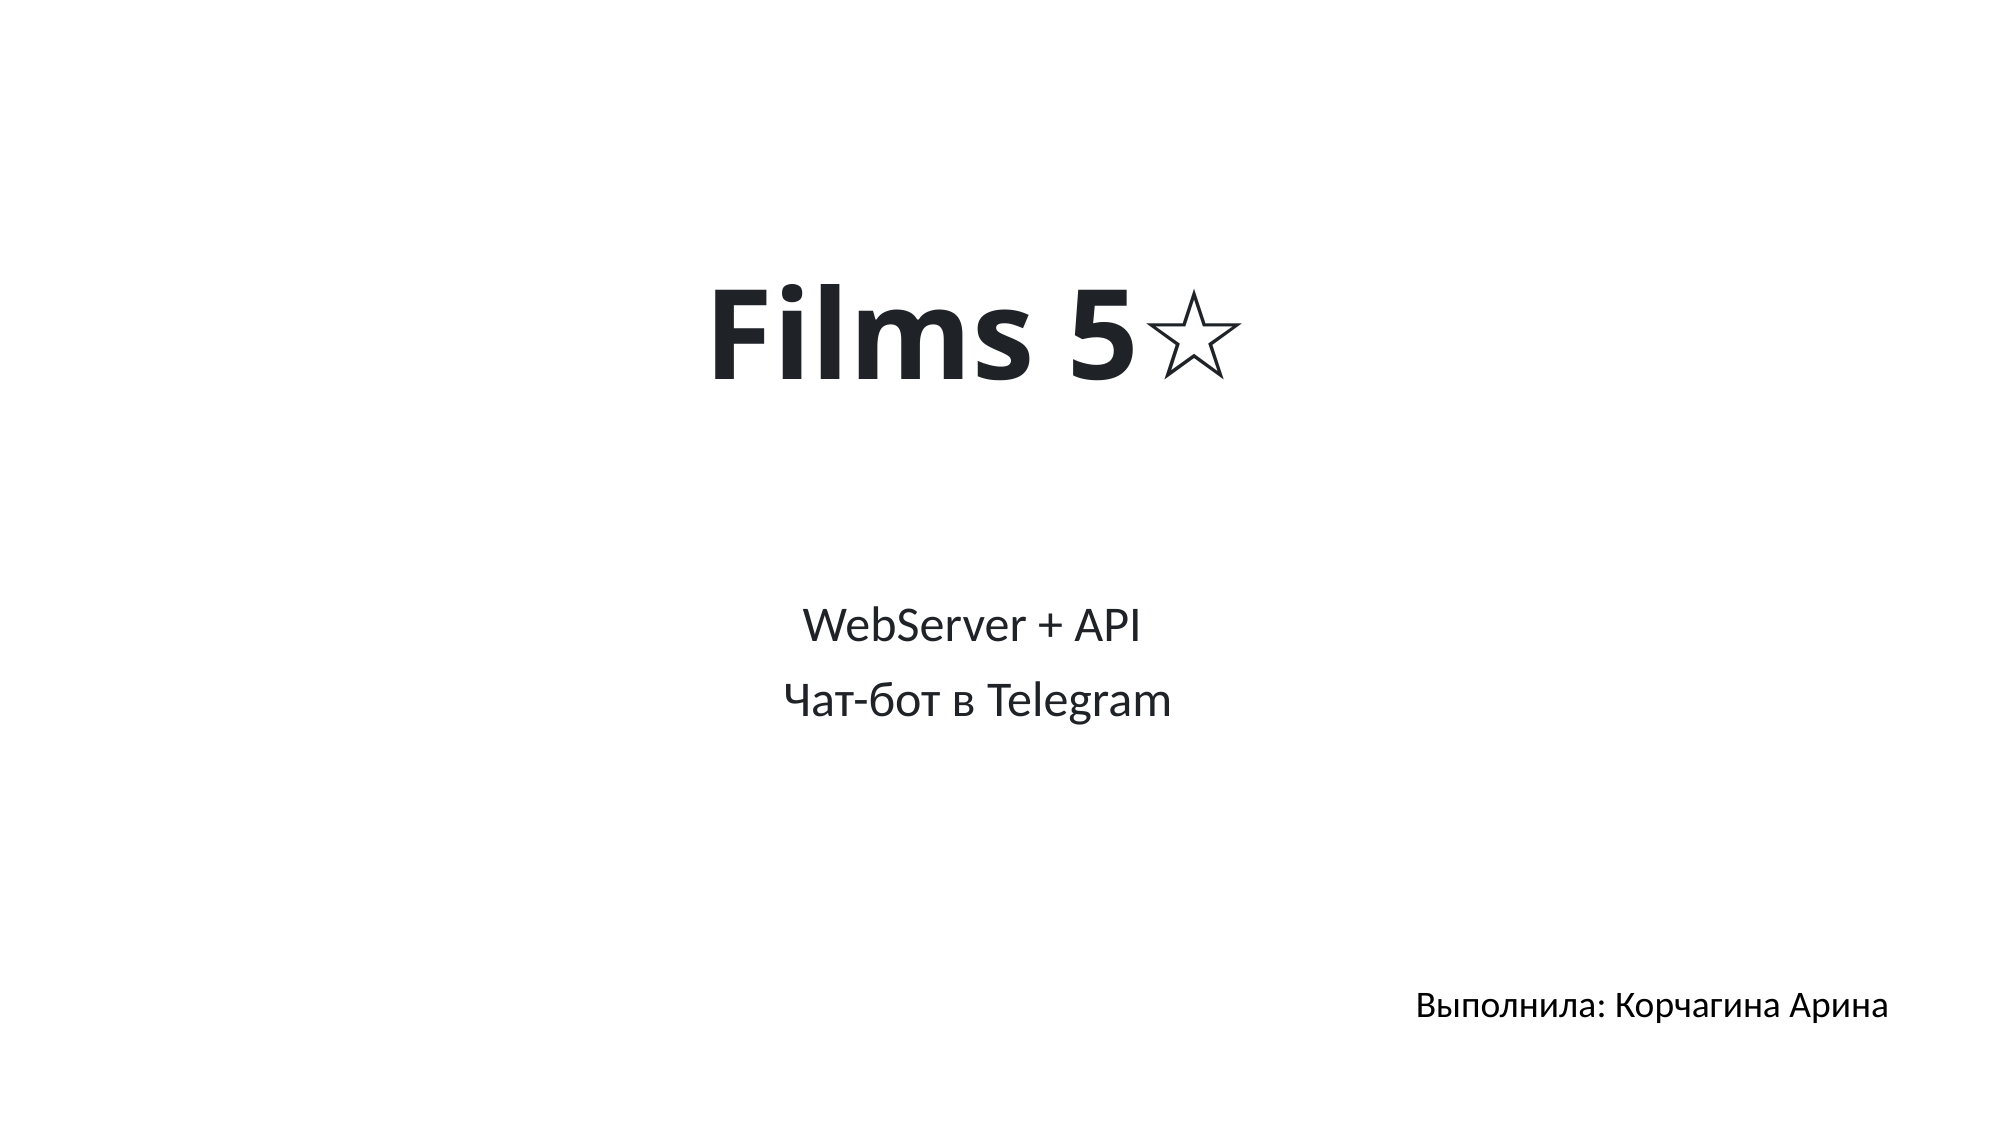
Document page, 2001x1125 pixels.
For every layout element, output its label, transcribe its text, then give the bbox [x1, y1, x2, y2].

title Films 5☆ [227, 196, 1728, 481]
text_box Выполнила: Корчагина Арина [1400, 972, 1910, 1034]
subtitle WebServer + API Чат-бот в Telegram [227, 590, 1728, 863]
